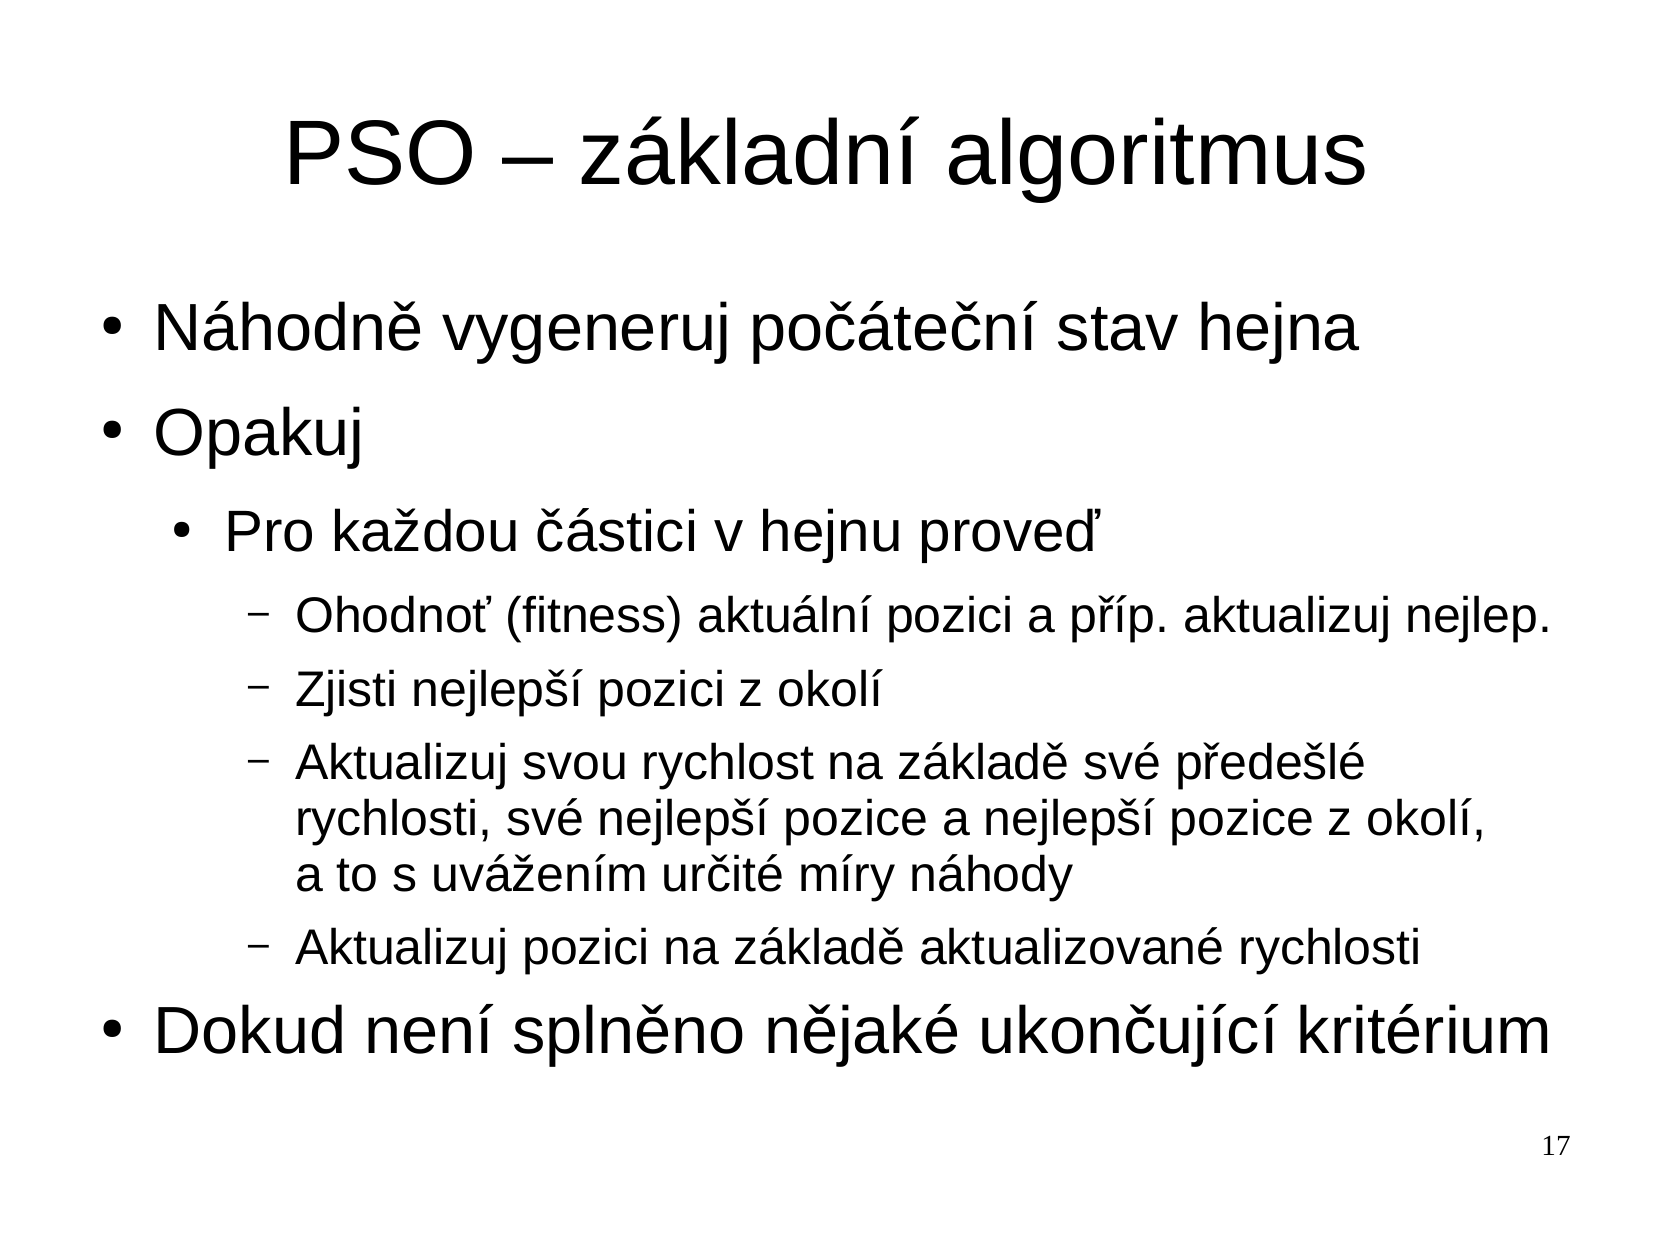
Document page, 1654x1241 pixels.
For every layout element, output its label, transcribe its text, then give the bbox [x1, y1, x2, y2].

list Náhodně vygeneruj počáteční stav hejna Opakuj Pro každou částici v hejnu proveď Ohodnoť (fitness) aktuální pozici a příp. aktualizuj nejlep. Zjisti nejlepší pozici z okolí Aktualizuj svou rychlost na základě své předešlé rychlosti, své nejlepší pozice a nejlepší pozice z okolí, a to s uvážením určité míry náhody Aktualizuj pozici na základě aktualizované rychlosti Dokud není splněno nějaké ukončující kritérium [82, 290, 1571, 1109]
title PSO – základní algoritmus [82, 49, 1571, 257]
